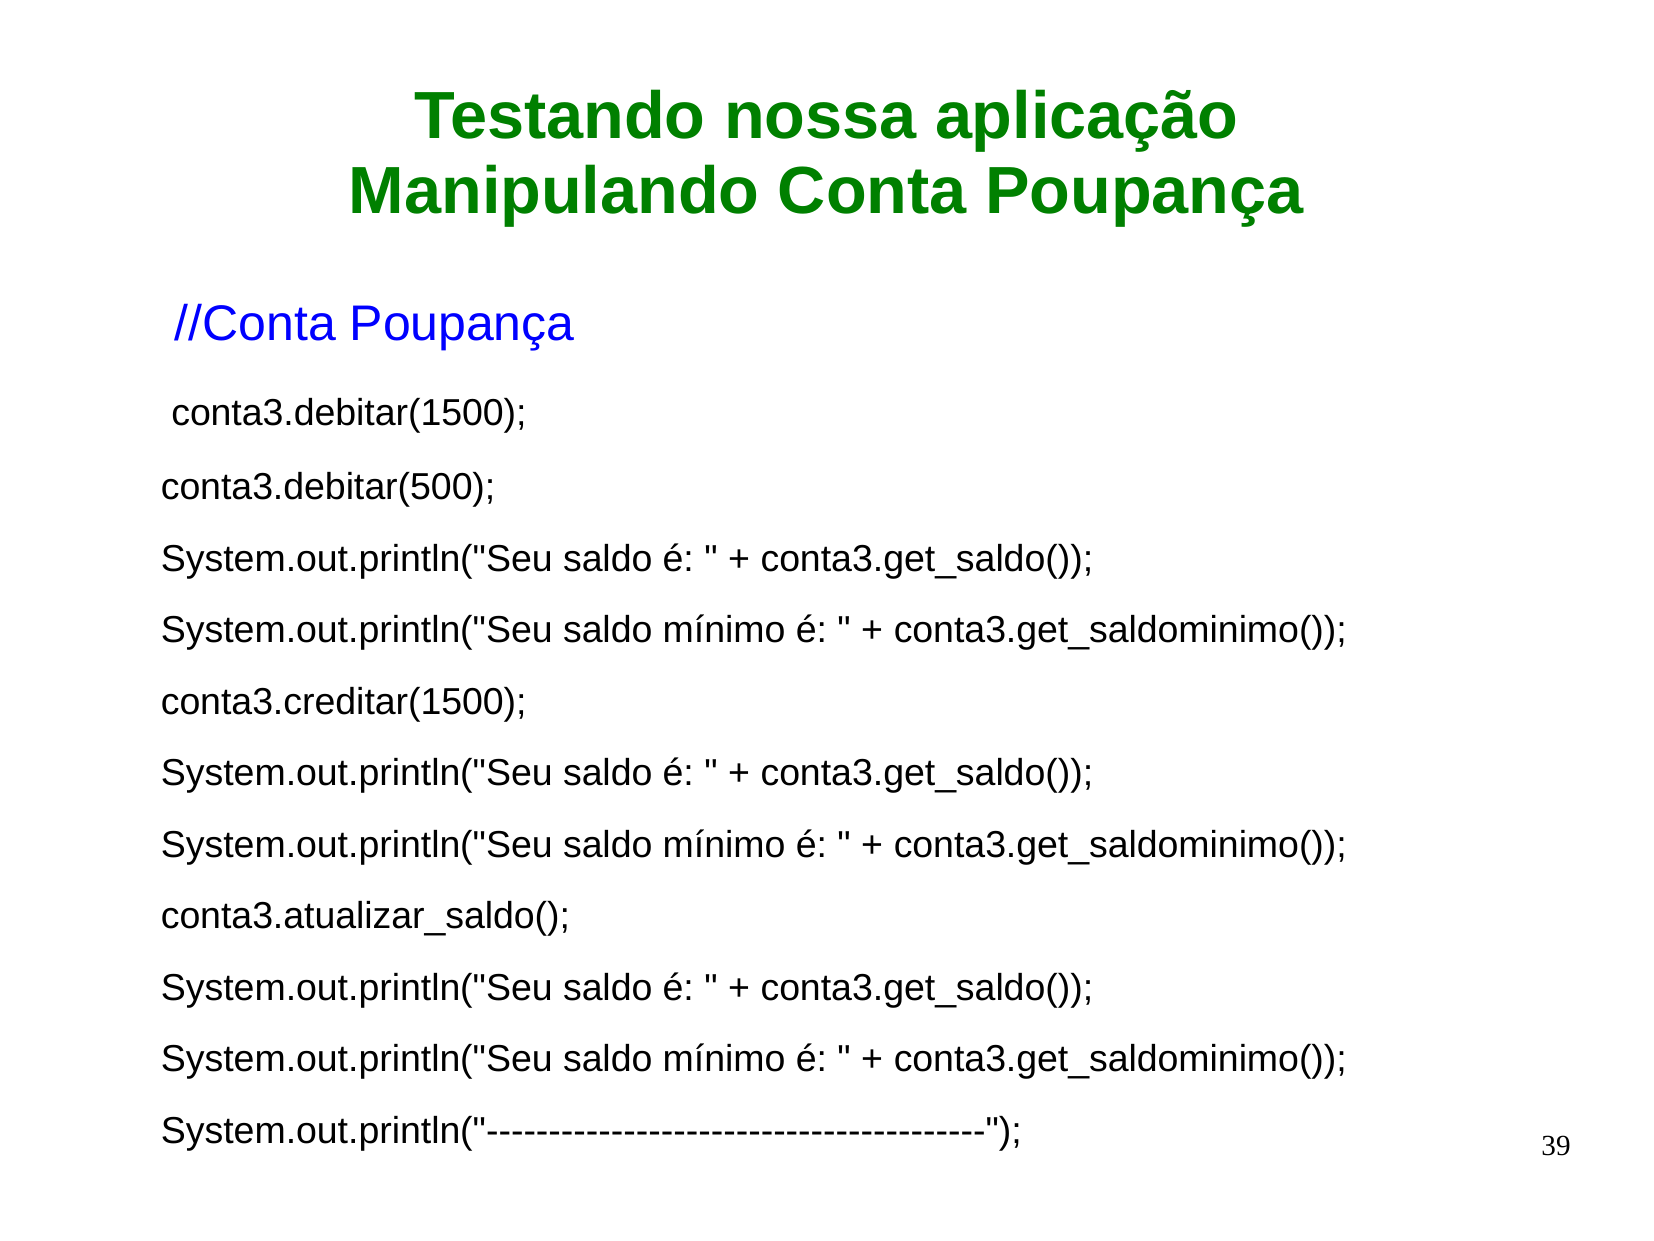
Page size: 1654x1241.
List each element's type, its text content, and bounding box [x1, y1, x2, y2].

title Testando nossa aplicação Manipulando Conta Poupança [82, 49, 1571, 257]
list //Conta Poupança conta3.debitar(1500); conta3.debitar(500); System.out.println("Seu saldo é: " + conta3.get_saldo()); System.out.println("Seu saldo mínimo é: " + conta3.get_saldominimo()); conta3.creditar(1500); System.out.println("Seu saldo é: " + conta3.get_saldo()); System.out.println("Seu saldo mínimo é: " + conta3.get_saldominimo()); conta3.atualizar_saldo(); System.out.println("Seu saldo é: " + conta3.get_saldo()); System.out.println("Seu saldo mínimo é: " + conta3.get_saldominimo()); System.out.println("----------------------------------------"); [76, 295, 1565, 1241]
